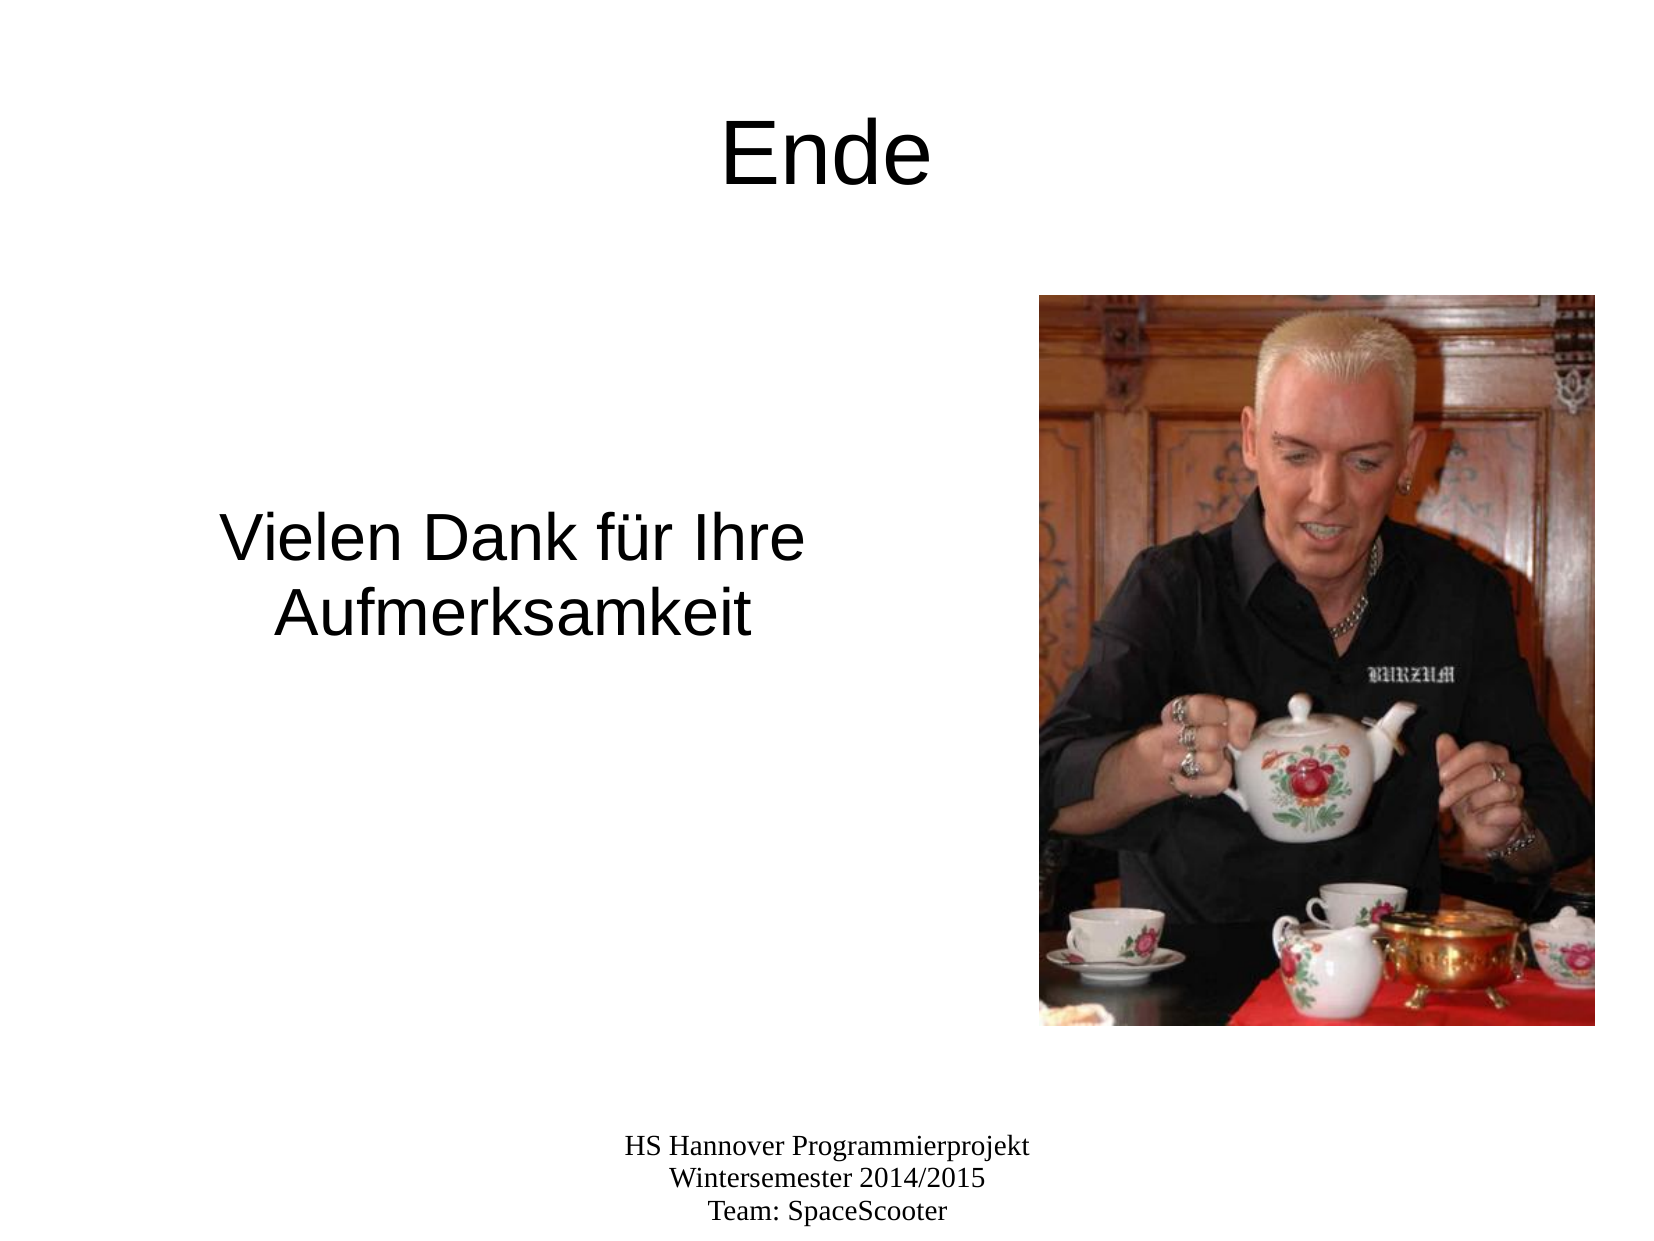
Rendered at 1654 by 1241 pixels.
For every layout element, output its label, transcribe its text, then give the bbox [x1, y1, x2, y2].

picture [1039, 295, 1595, 1026]
subtitle Vielen Dank für Ihre Aufmerksamkeit [82, 290, 945, 1010]
title Ende [82, 49, 1571, 257]
